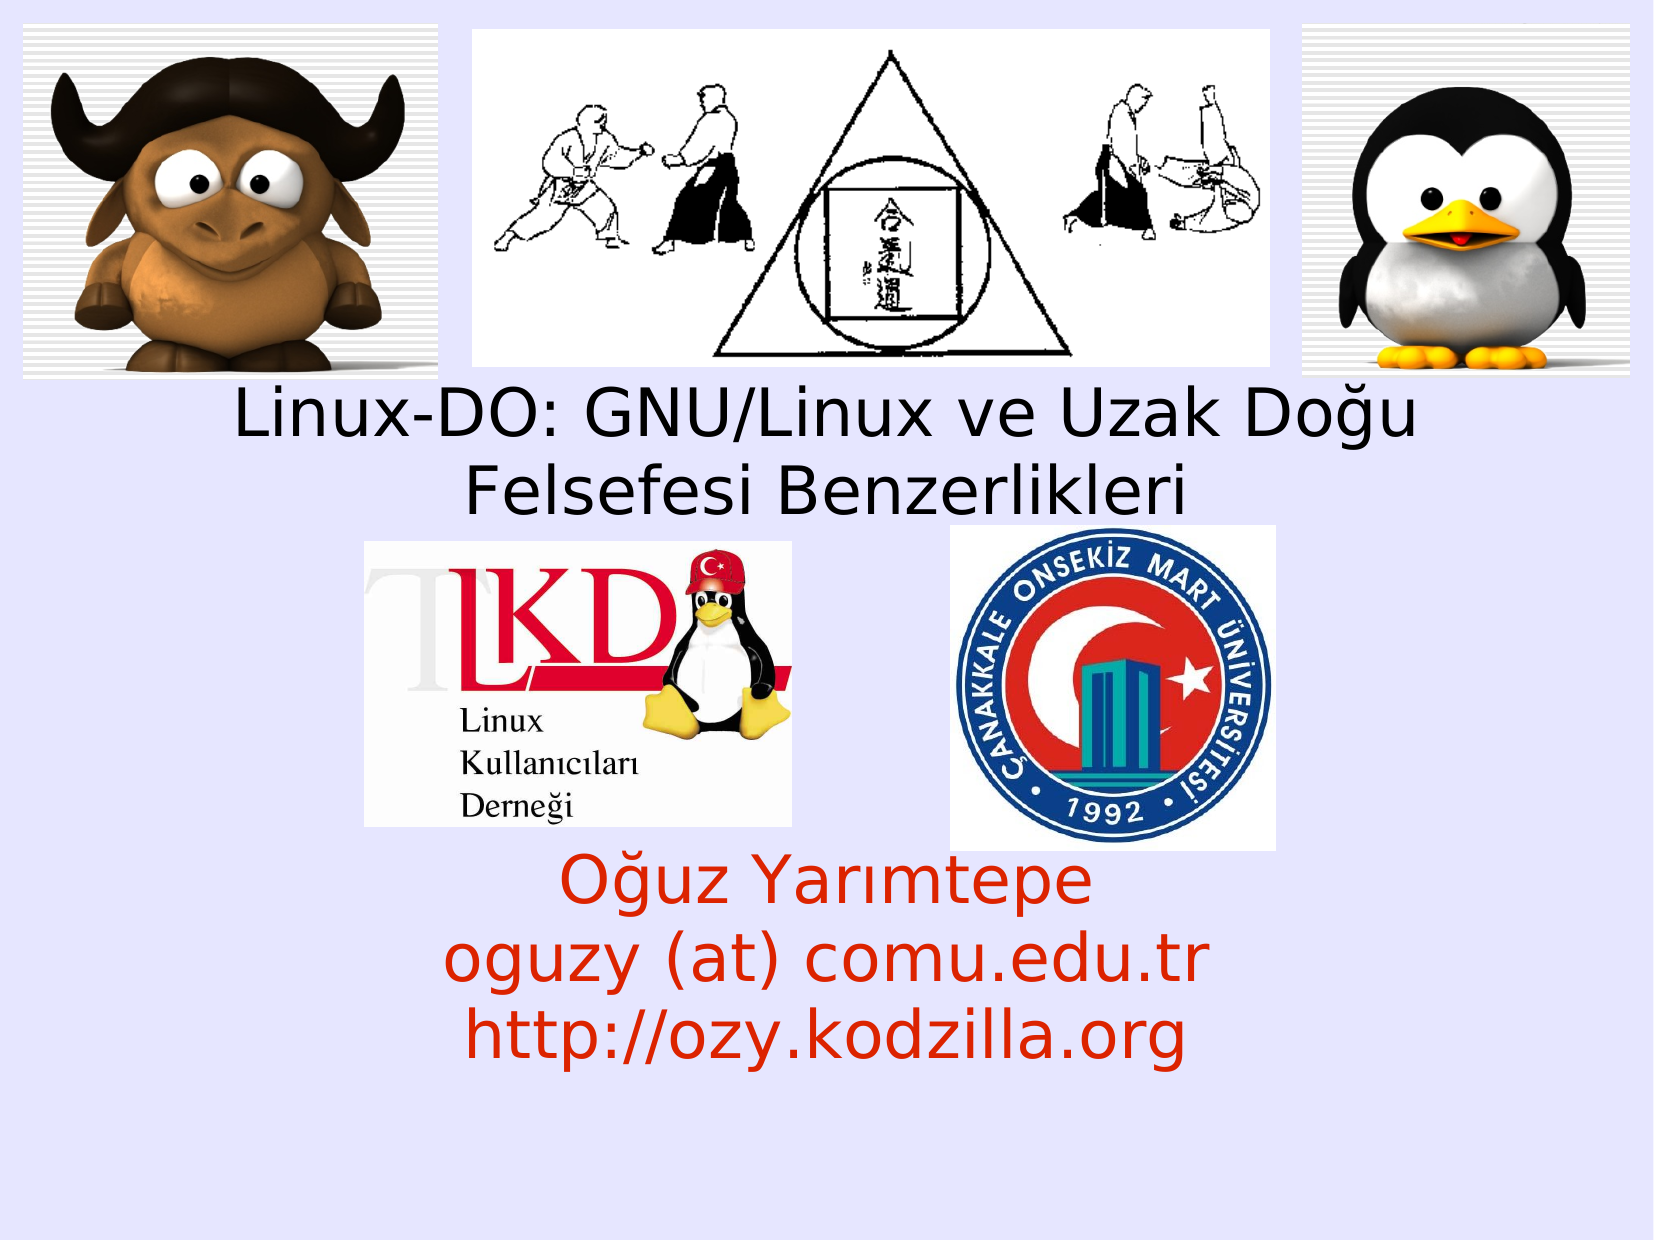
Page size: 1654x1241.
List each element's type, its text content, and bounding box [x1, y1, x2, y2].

picture [950, 525, 1276, 851]
picture [364, 541, 792, 827]
picture [23, 23, 438, 380]
subtitle Linux-DO: GNU/Linux ve Uzak Doğu Felsefesi Benzerlikleri Oğuz Yarımtepe oguzy (at) comu.edu.tr http://ozy.kodzilla.org [82, 29, 1571, 1109]
picture [1302, 23, 1630, 378]
picture [472, 29, 1270, 367]
